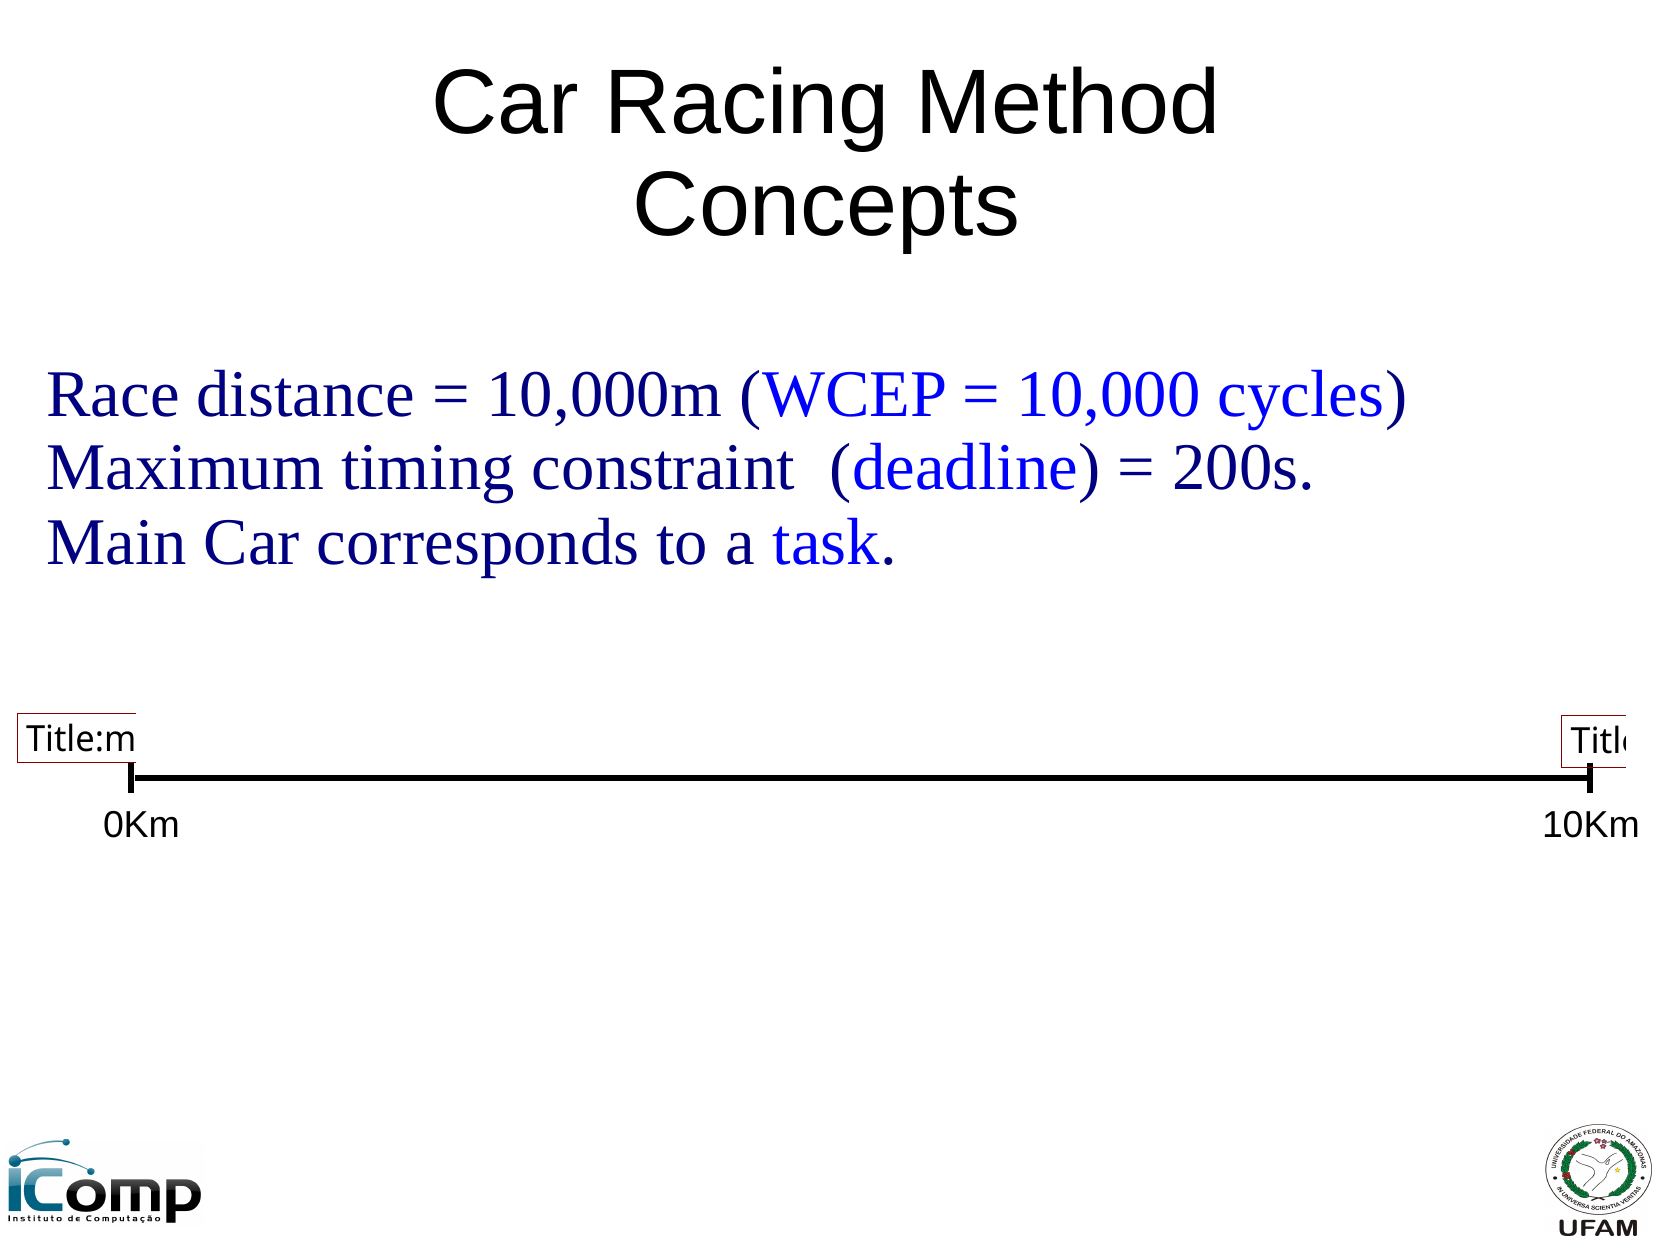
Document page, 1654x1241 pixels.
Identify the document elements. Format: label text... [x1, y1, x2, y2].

picture [15, 710, 136, 763]
picture [1559, 712, 1626, 768]
text_box Race distance = 10,000m (WCEP = 10,000 cycles) Maximum timing constraint (deadline) = 200s. Main Car corresponds to a task. [31, 349, 1423, 587]
text_box 10Km [1527, 796, 1654, 854]
text_box 0Km [88, 795, 196, 853]
picture [5, 1139, 205, 1226]
title Car Racing Method Concepts [82, 49, 1571, 257]
picture [1545, 1124, 1652, 1236]
